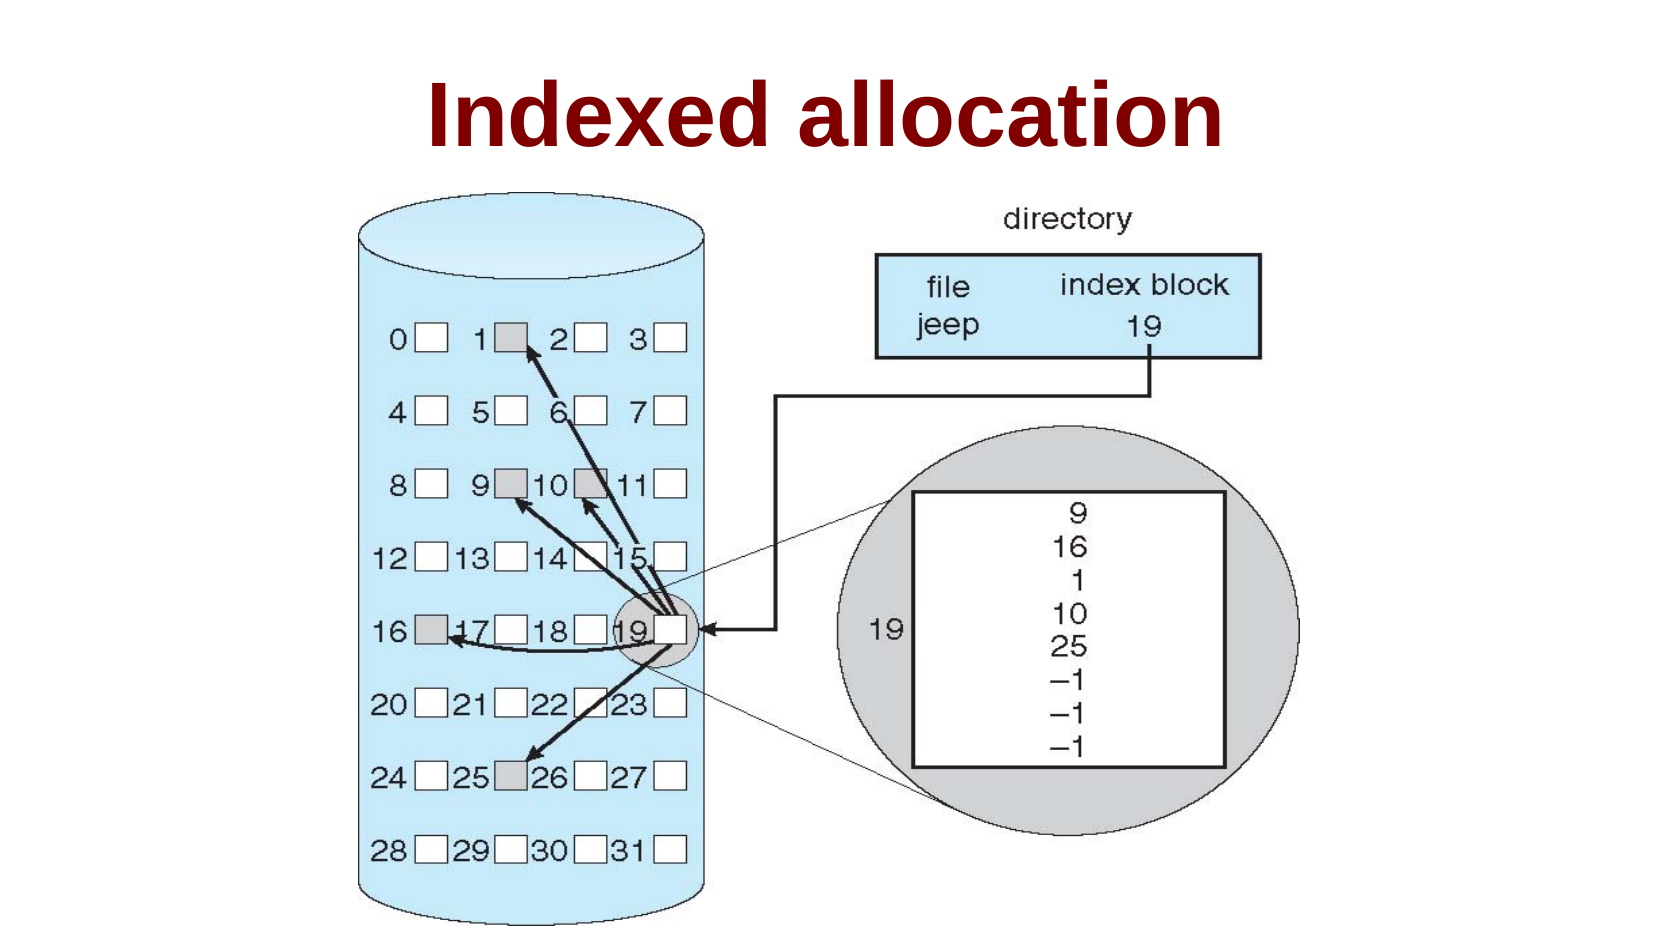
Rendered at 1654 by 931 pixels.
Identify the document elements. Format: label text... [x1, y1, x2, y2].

title Indexed allocation [82, 37, 1571, 193]
picture [358, 192, 1300, 926]
